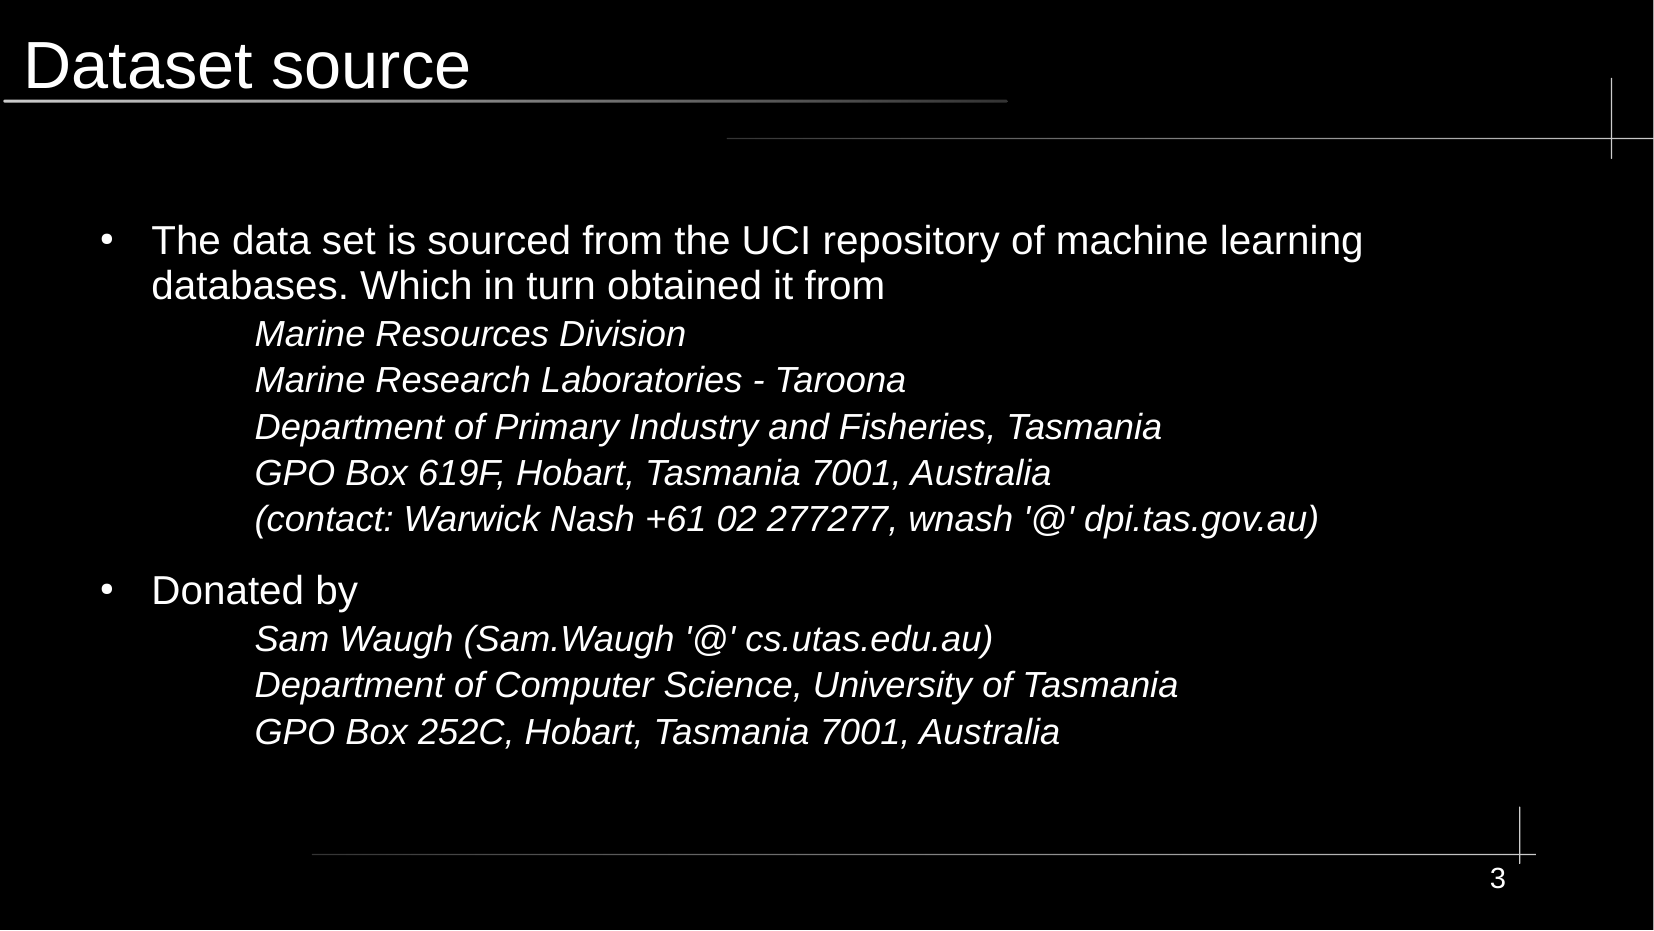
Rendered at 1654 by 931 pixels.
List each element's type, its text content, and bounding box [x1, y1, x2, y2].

title Dataset source [23, 11, 1589, 119]
list The data set is sourced from the UCI repository of machine learning databases. Which in turn obtained it from Marine Resources Division Marine Research Laboratories - Taroona Department of Primary Industry and Fisheries, Tasmania GPO Box 619F, Hobart, Tasmania 7001, Australia (contact: Warwick Nash +61 02 277277, wnash '@' dpi.tas.gov.au) Donated by Sam Waugh (Sam.Waugh '@' cs.utas.edu.au) Department of Computer Science, University of Tasmania GPO Box 252C, Hobart, Tasmania 7001, Australia [82, 217, 1571, 758]
